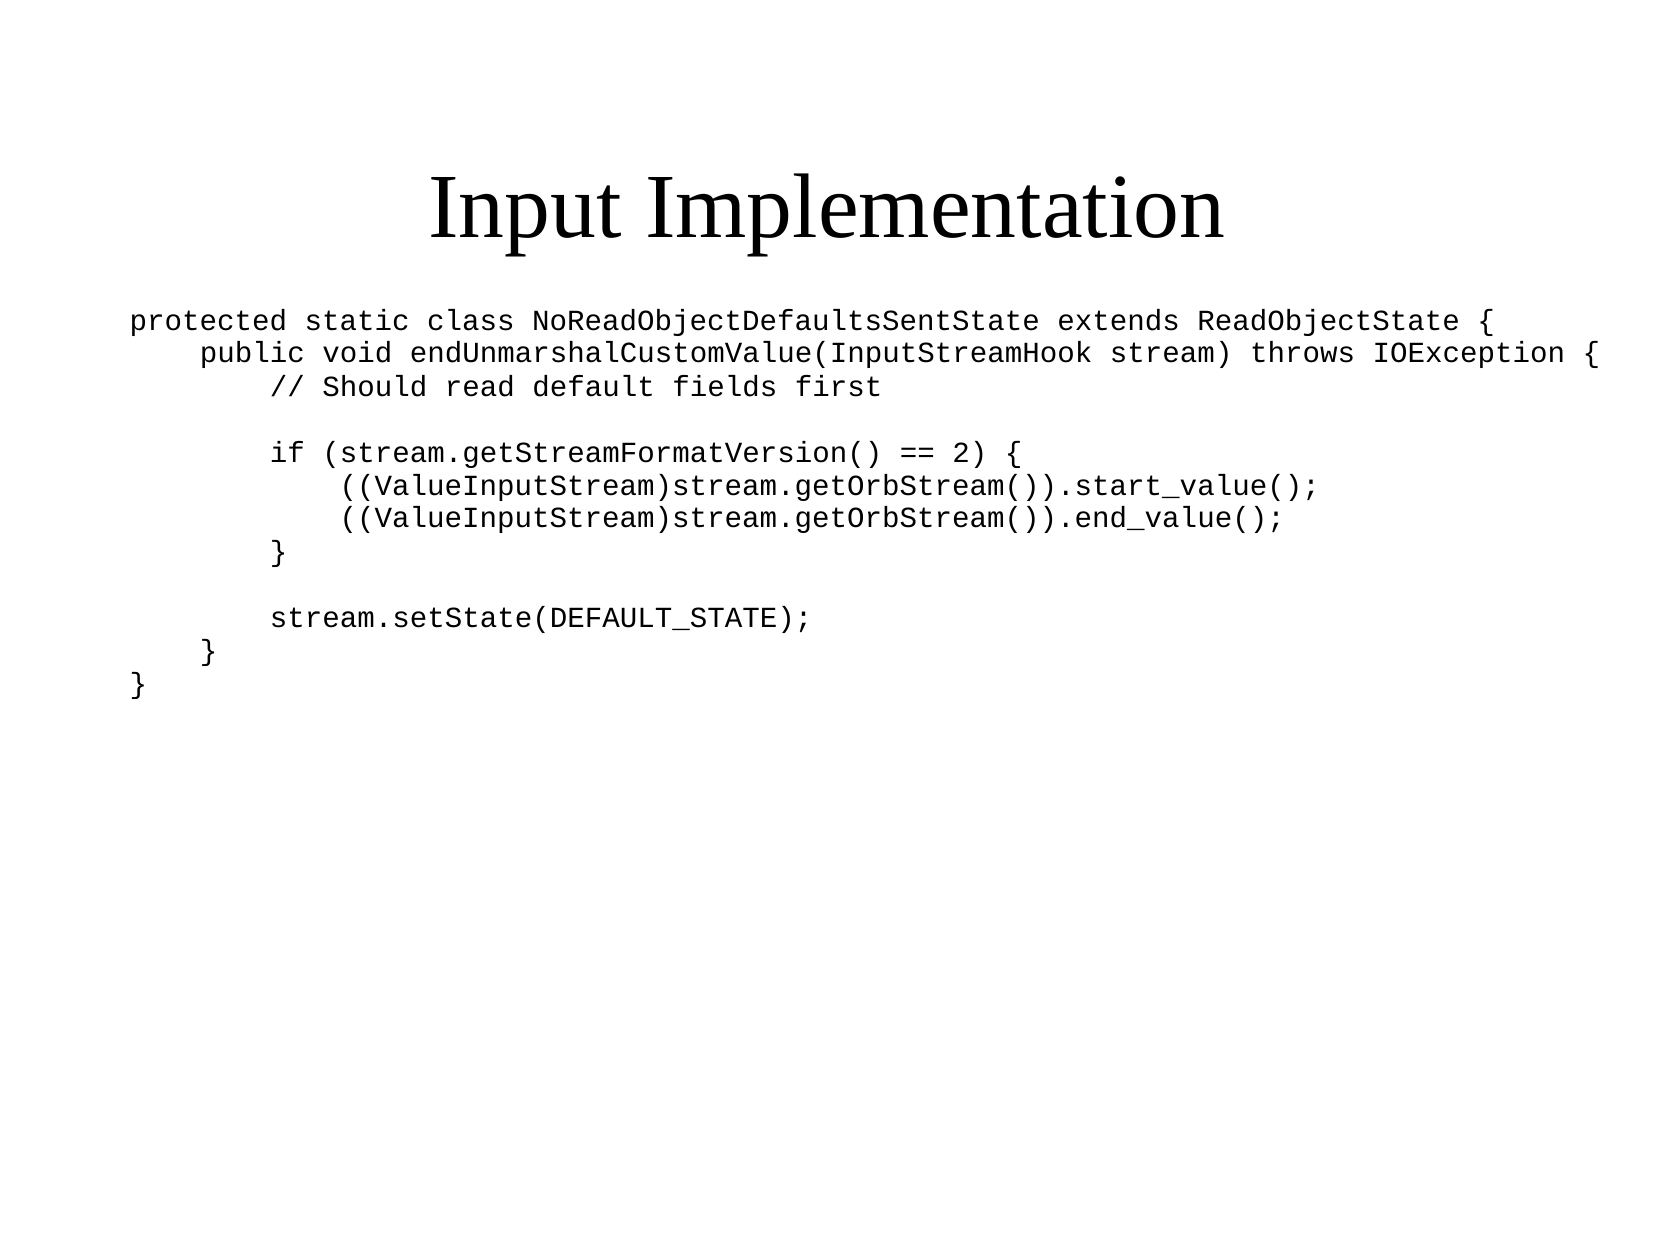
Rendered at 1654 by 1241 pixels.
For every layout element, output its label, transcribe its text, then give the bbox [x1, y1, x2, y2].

title Input Implementation [121, 102, 1534, 272]
text_box protected static class NoReadObjectDefaultsSentState extends ReadObjectState { public void endUnmarshalCustomValue(InputStreamHook stream) throws IOException { // Should read default fields first if (stream.getStreamFormatVersion() == 2) { ((ValueInputStream)stream.getOrbStream()).start_value(); ((ValueInputStream)stream.getOrbStream()).end_value(); } stream.setState(DEFAULT_STATE); } } [59, 272, 1606, 689]
